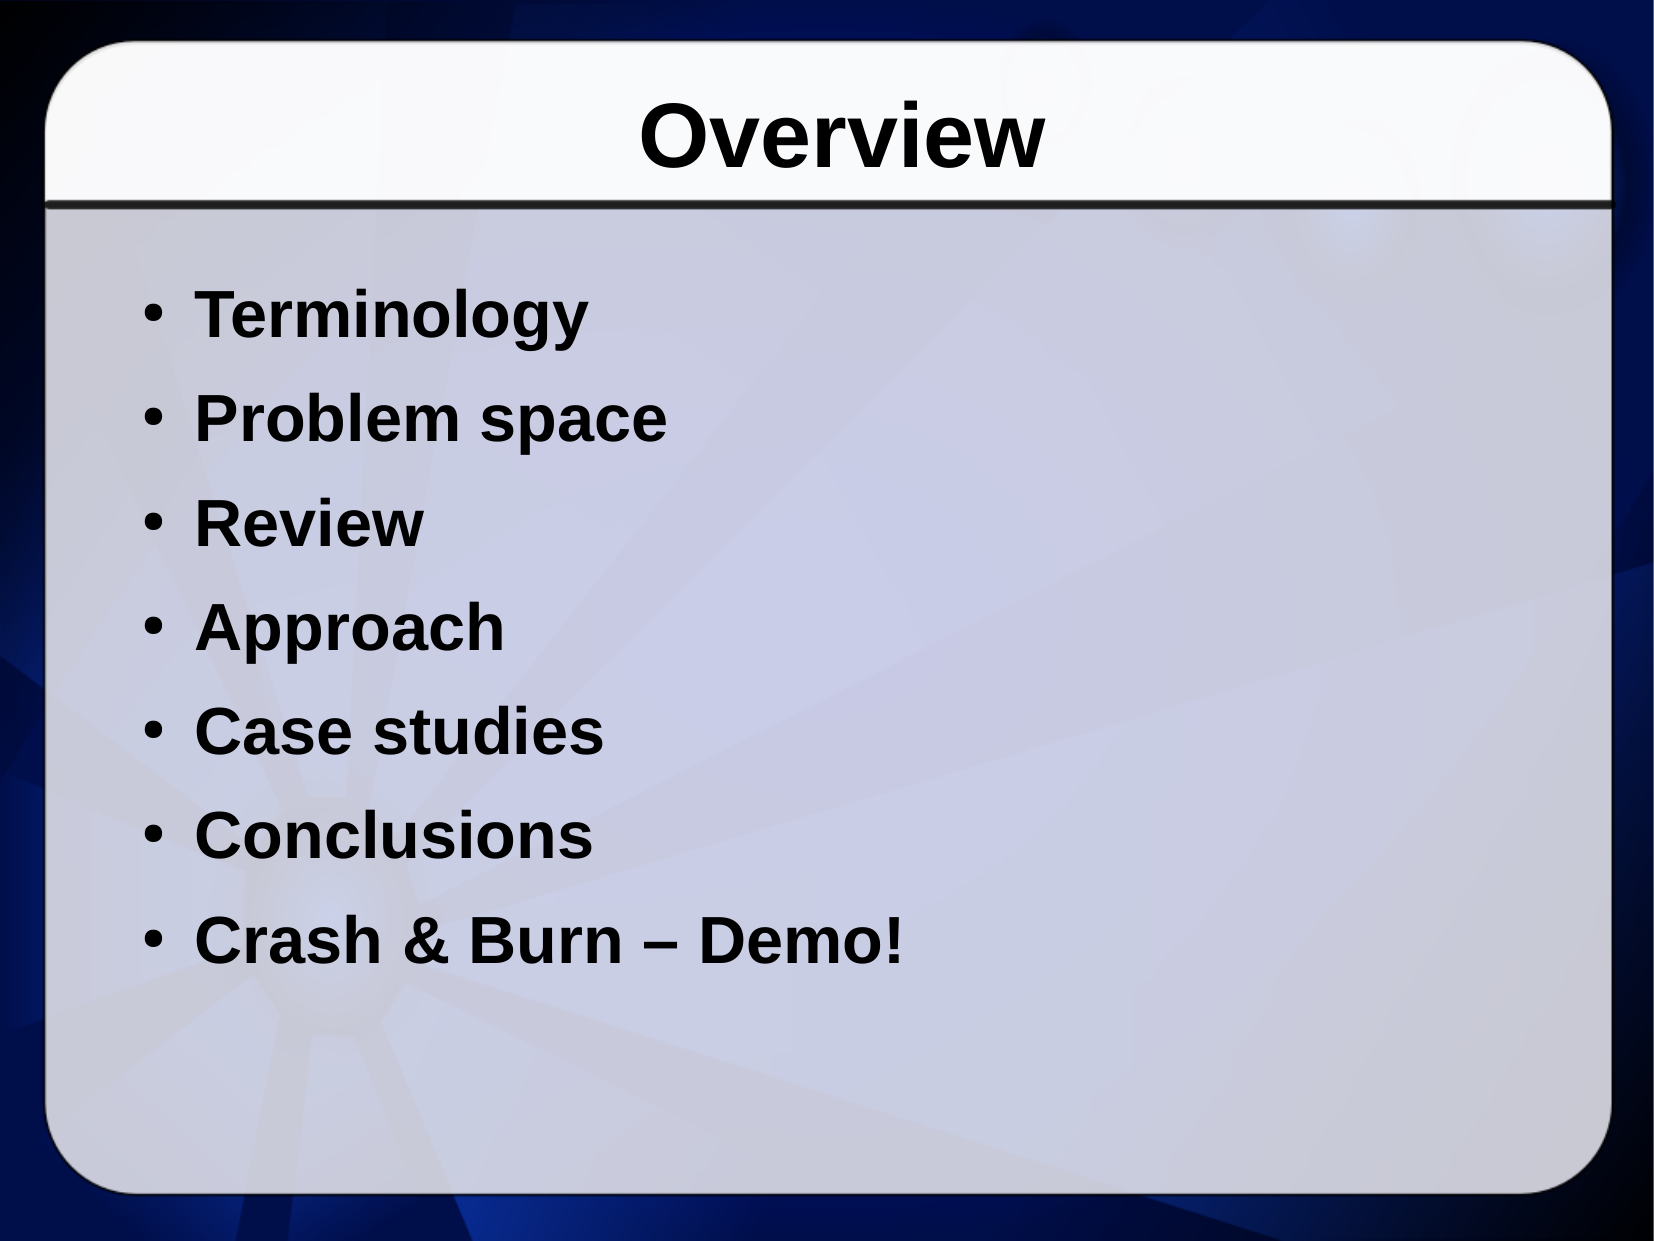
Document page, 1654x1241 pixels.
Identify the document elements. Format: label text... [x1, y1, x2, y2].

title Overview [77, 47, 1608, 225]
list Terminology Problem space Review Approach Case studies Conclusions Crash & Burn – Demo! [124, 277, 1437, 1078]
picture [0, 0, 1654, 1241]
